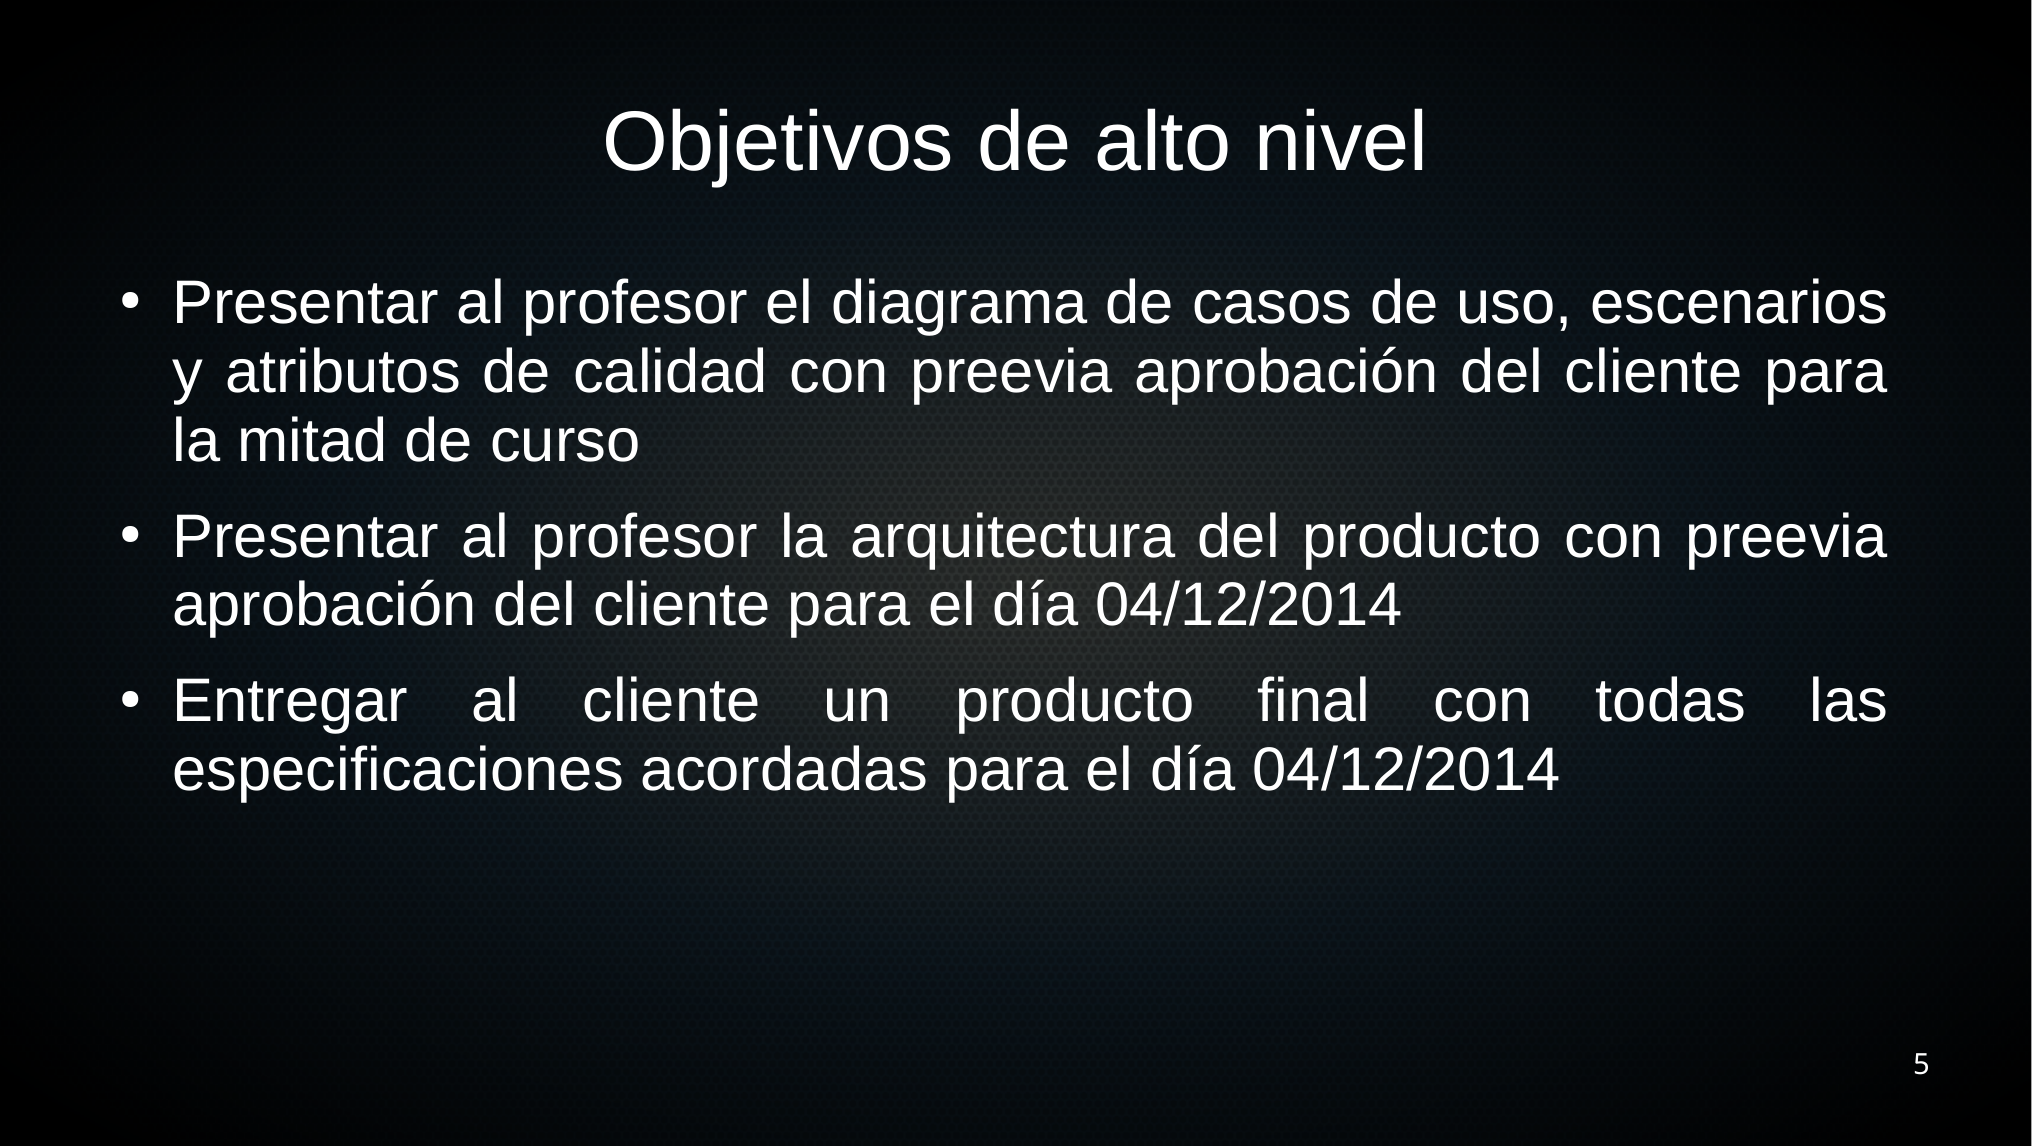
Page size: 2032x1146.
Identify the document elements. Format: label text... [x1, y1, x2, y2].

list Presentar al profesor el diagrama de casos de uso, escenarios y atributos de calidad con preevia aprobación del cliente para la mitad de curso Presentar al profesor la arquitectura del producto con preevia aprobación del cliente para el día 04/12/2014 Entregar al cliente un producto final con todas las especificaciones acordadas para el día 04/12/2014 [101, 268, 1890, 933]
picture [0, 0, 2032, 1146]
title Objetivos de alto nivel [101, 45, 1930, 237]
